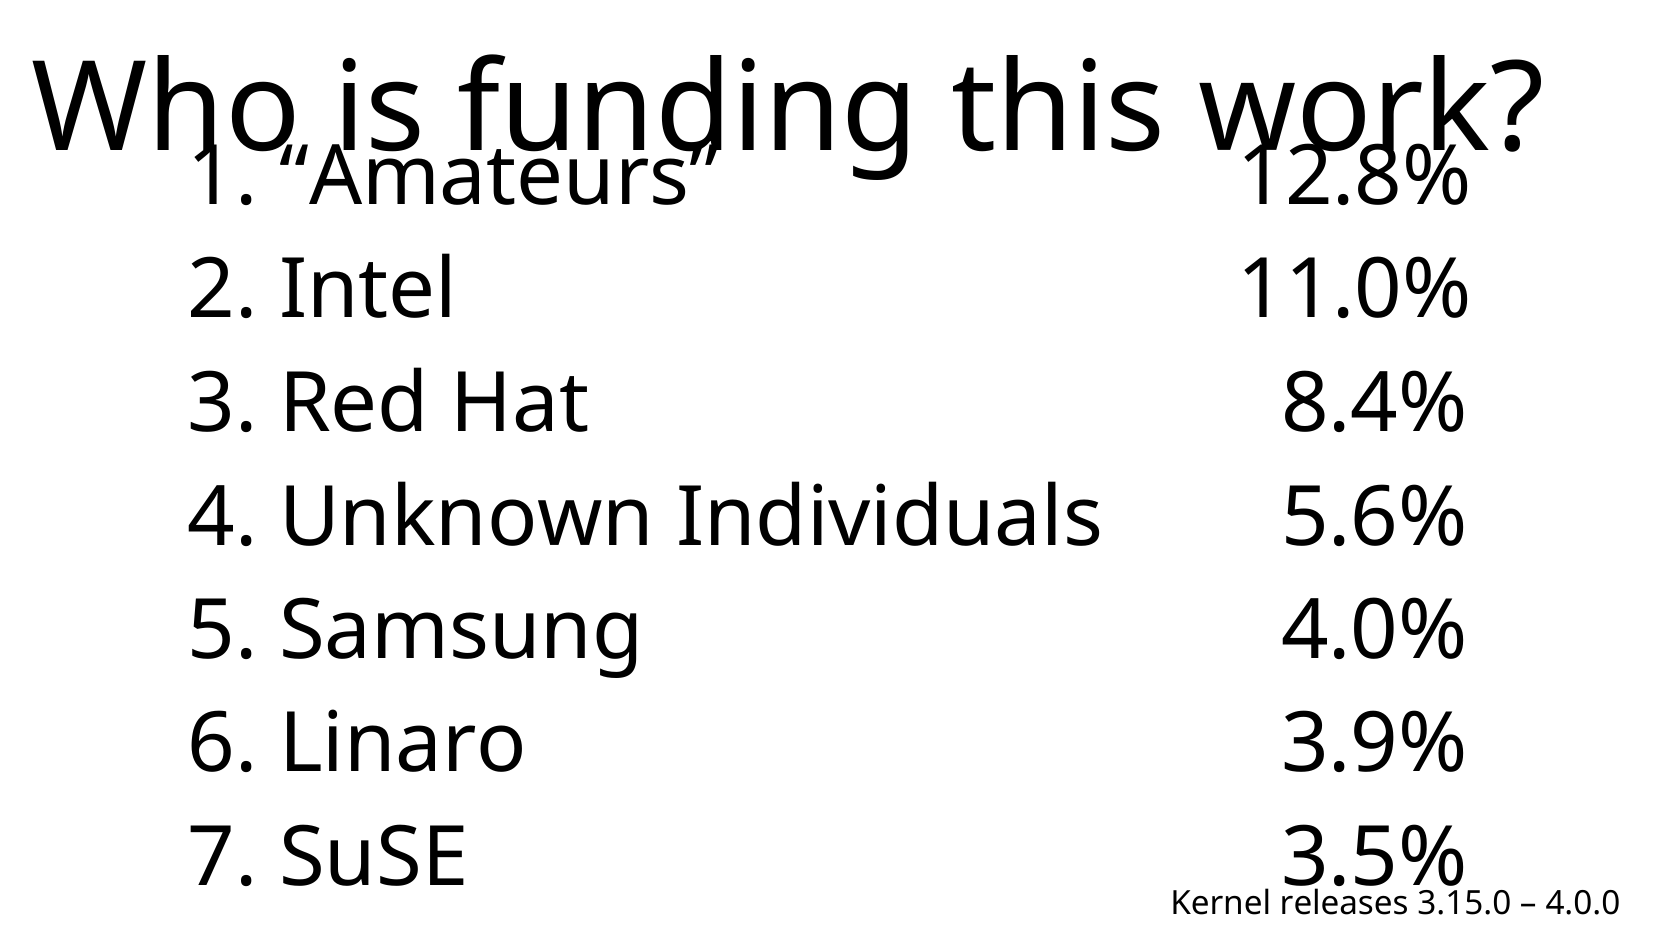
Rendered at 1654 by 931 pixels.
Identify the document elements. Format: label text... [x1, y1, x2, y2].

text_box Who is funding this work? [16, 8, 1638, 174]
text_box 1. “Amateurs” 12.8% 2. Intel 11.0% 3. Red Hat 8.4% 4. Unknown Individuals 5.6% 5. Samsung 4.0% 6. Linaro 3.9% 7. SuSE 3.5% 8. Consultants 3.2% 9. IBM 2.7% 10. Vision Engraving 2.4% [172, 108, 1489, 931]
text_box Kernel releases 3.15.0 – 4.0.0 [1155, 871, 1654, 927]
